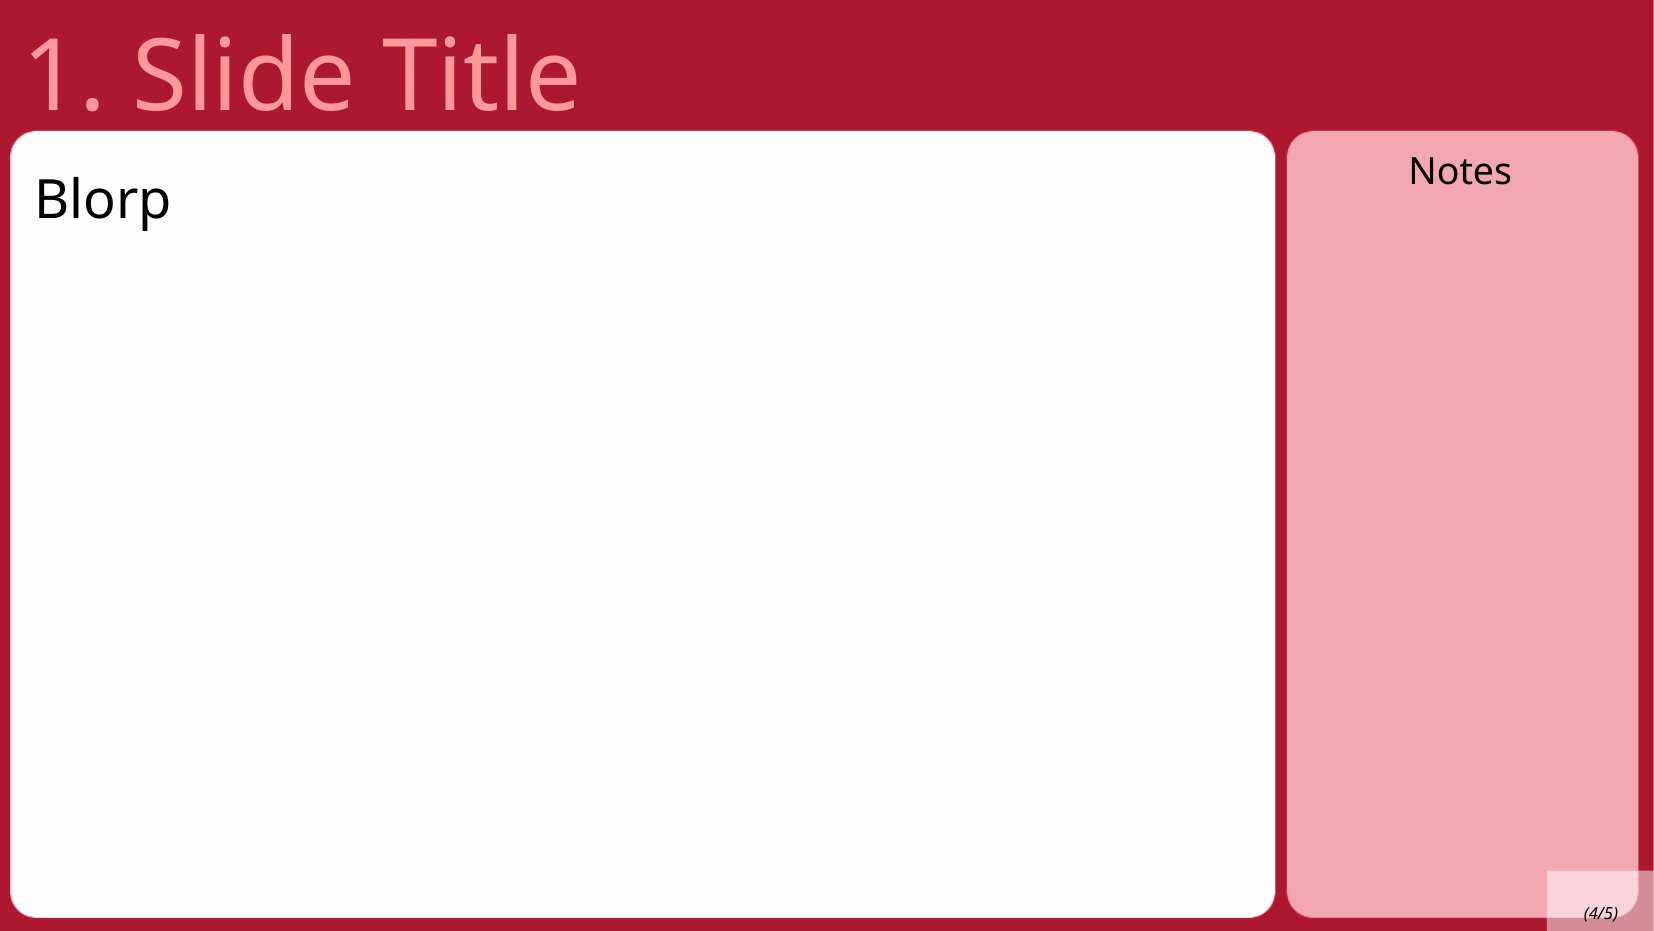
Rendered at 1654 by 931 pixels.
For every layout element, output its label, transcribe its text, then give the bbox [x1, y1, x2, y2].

text_box Blorp [34, 160, 1248, 373]
text_box Notes [1290, 141, 1631, 199]
text_box (<number>/5) [1546, 877, 1654, 931]
picture [0, 0, 1654, 931]
title 1. Slide Title [22, 7, 1511, 136]
